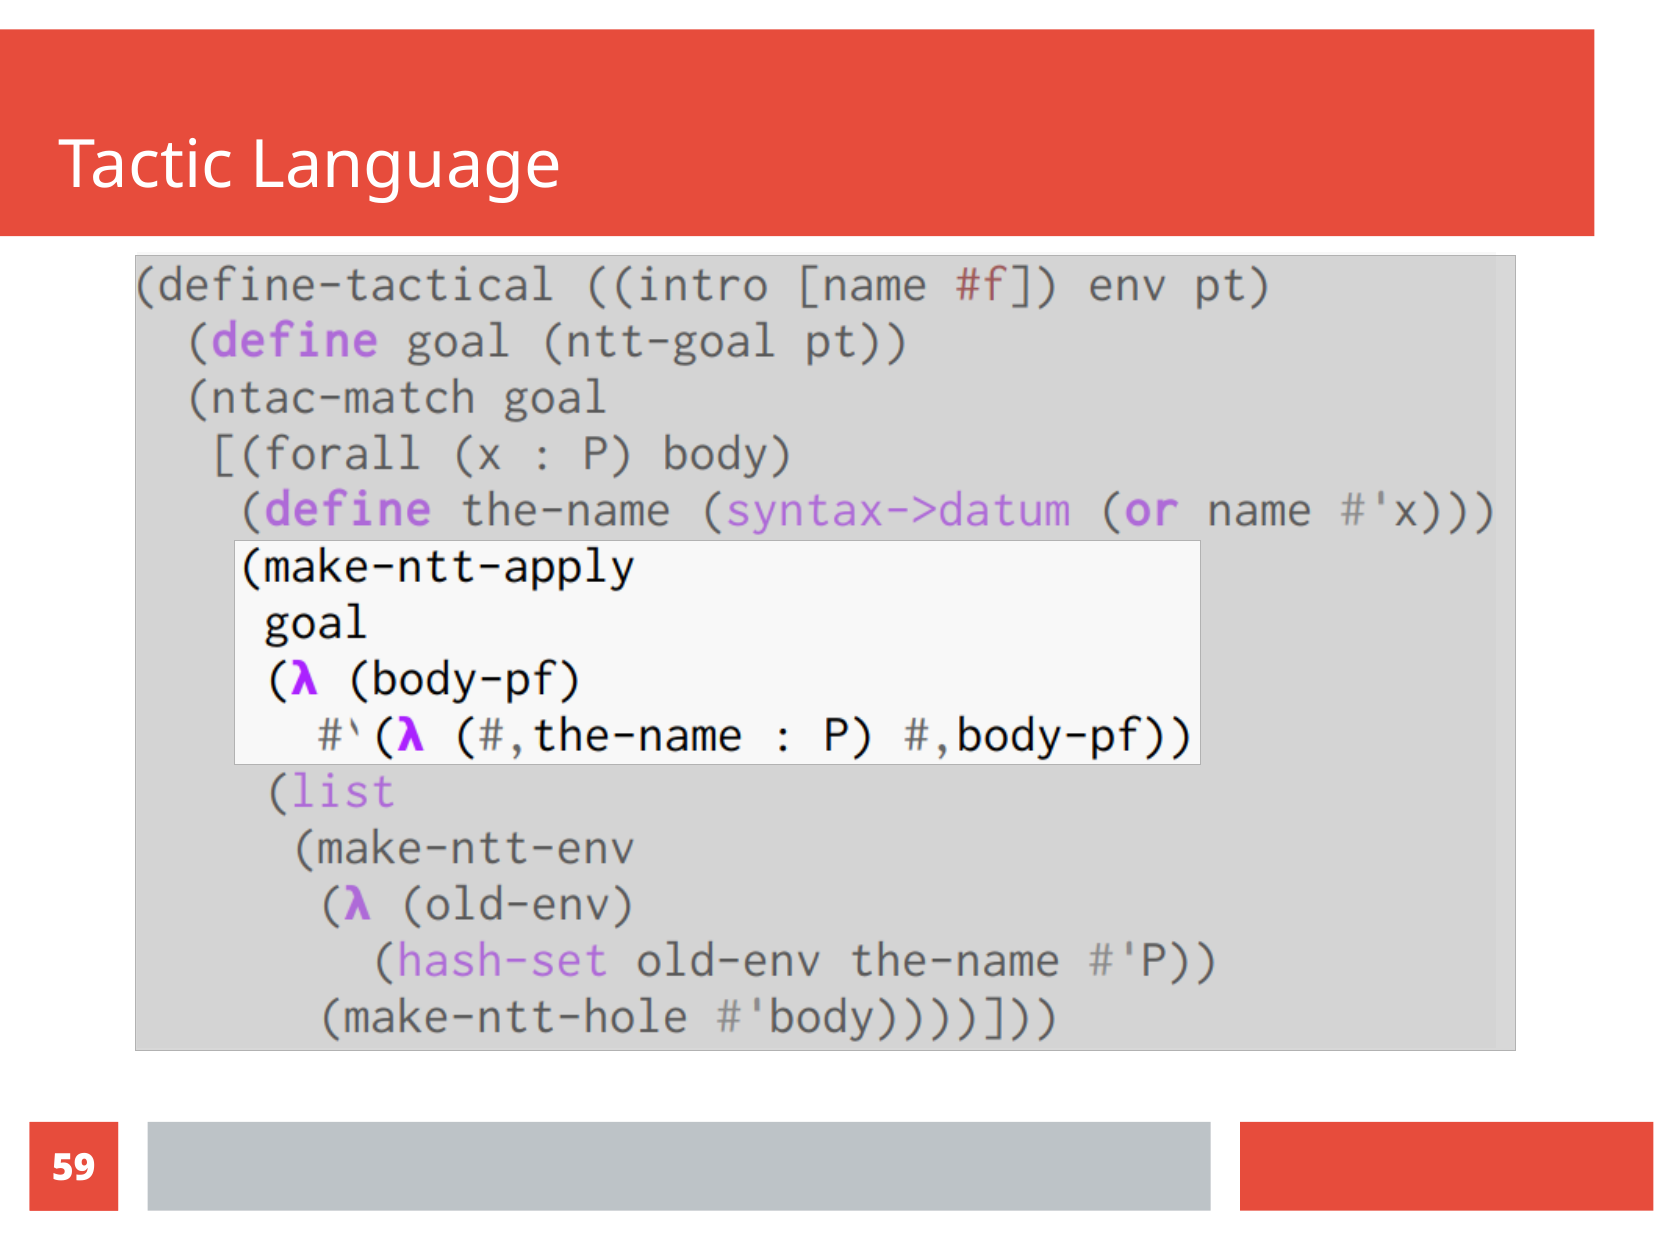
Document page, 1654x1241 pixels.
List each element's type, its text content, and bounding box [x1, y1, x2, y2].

text_box [135, 255, 1516, 1051]
picture [235, 541, 1200, 764]
title Tactic Language [59, 59, 1595, 207]
